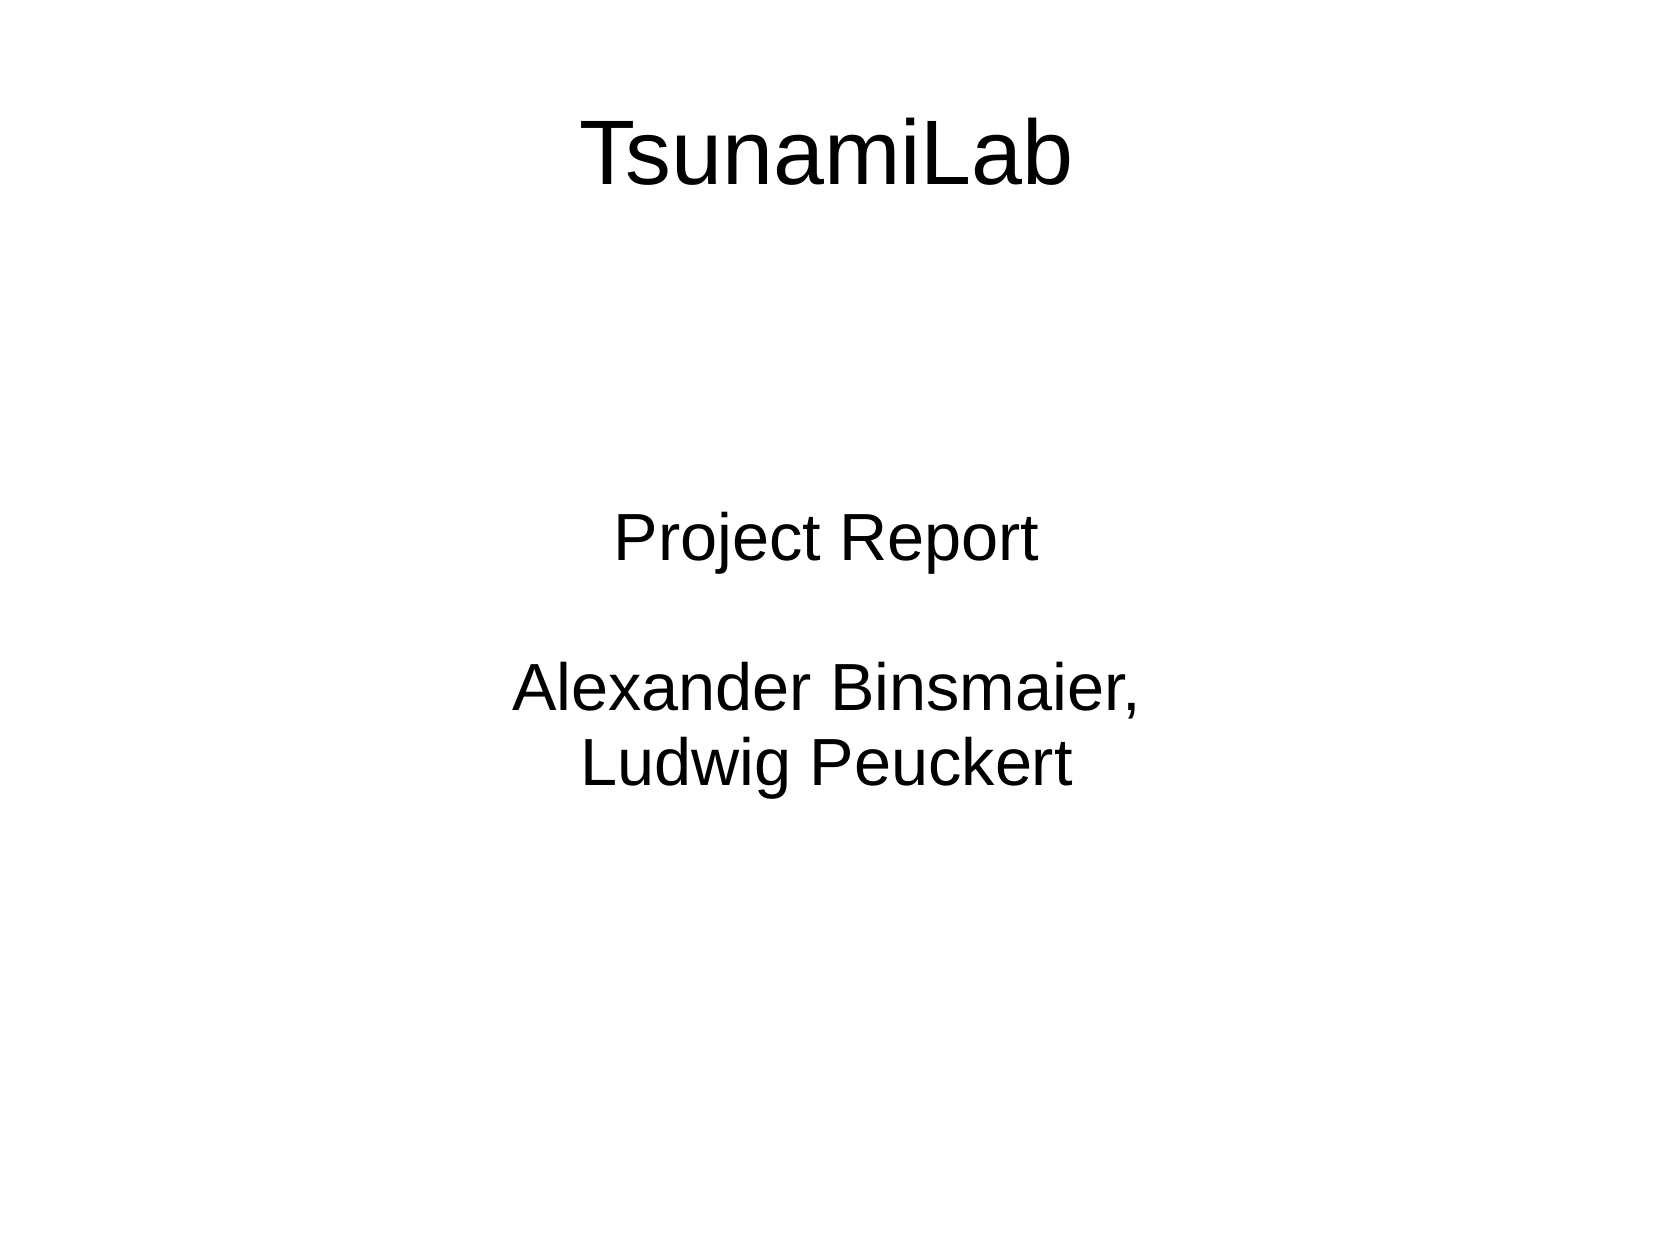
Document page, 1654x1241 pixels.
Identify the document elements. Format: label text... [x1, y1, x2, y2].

title TsunamiLab [82, 49, 1571, 257]
subtitle Project Report Alexander Binsmaier, Ludwig Peuckert [82, 290, 1571, 1010]
